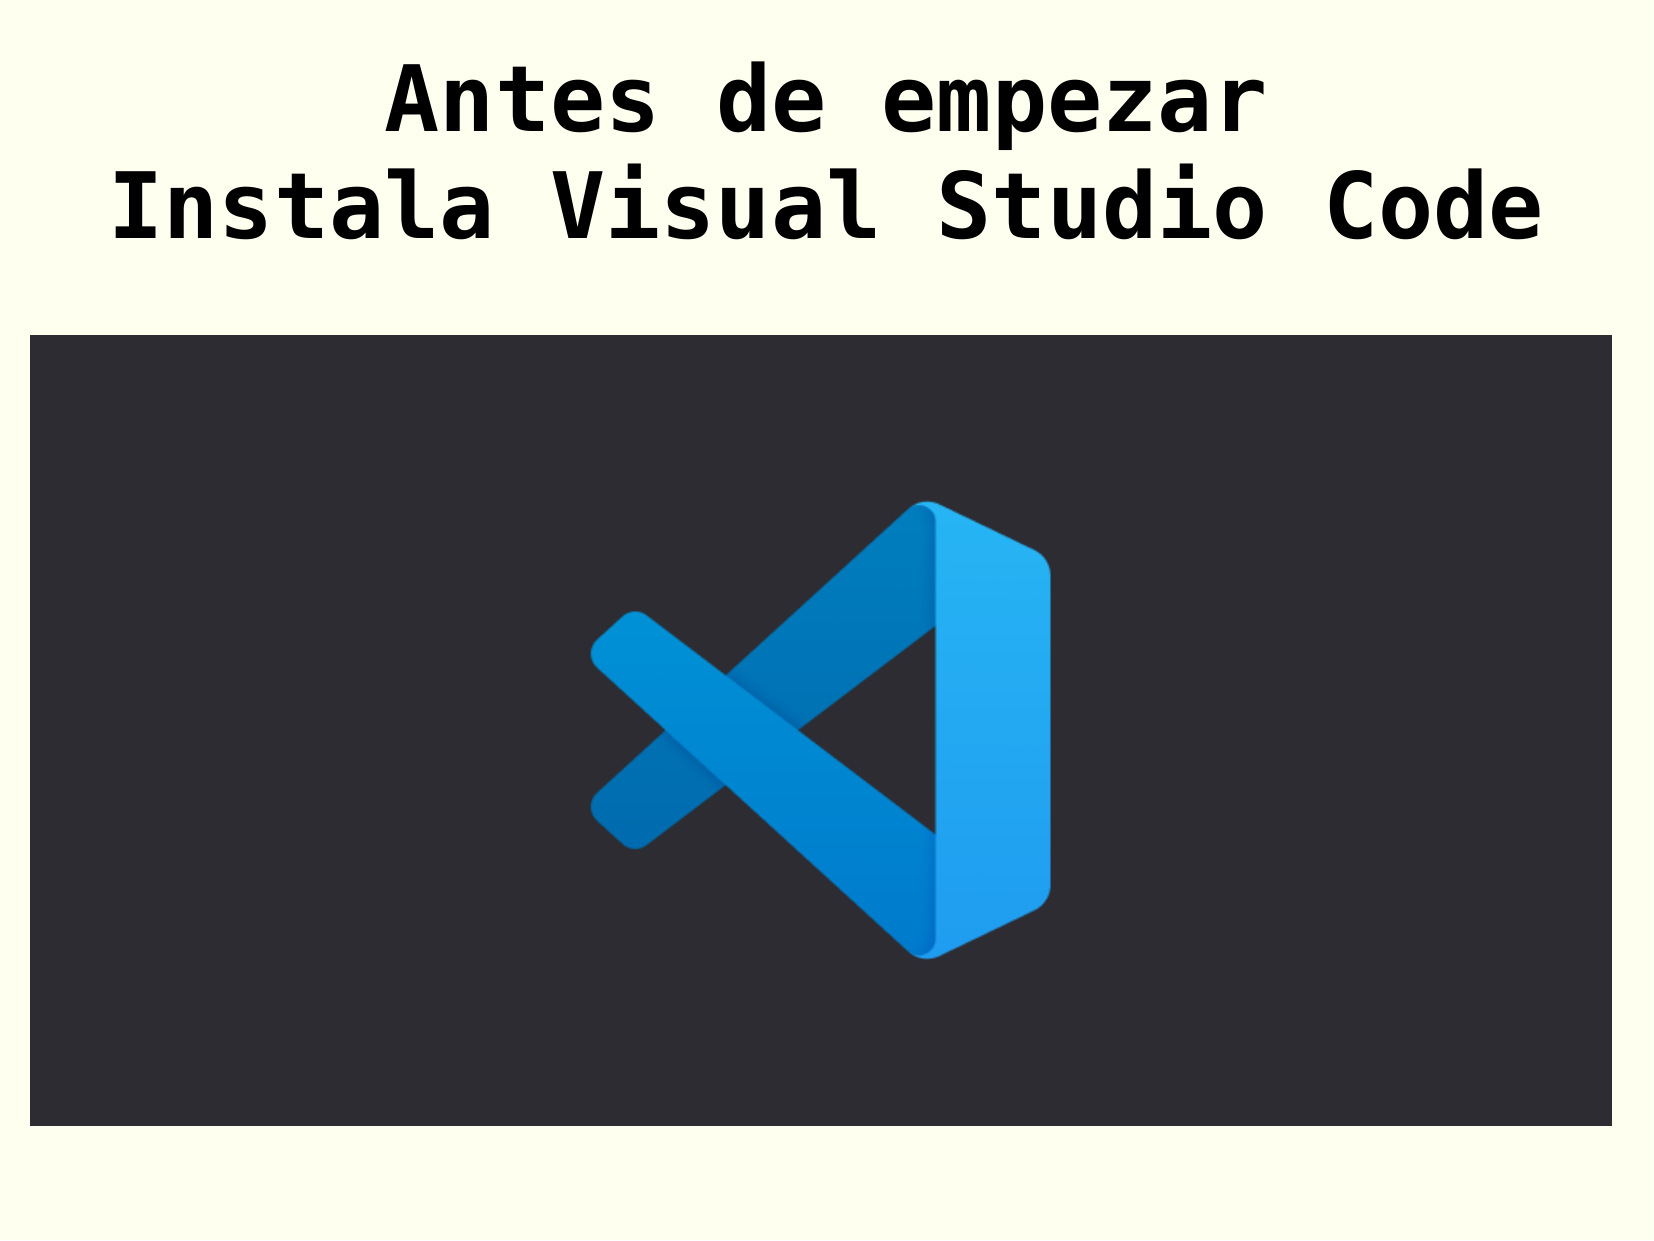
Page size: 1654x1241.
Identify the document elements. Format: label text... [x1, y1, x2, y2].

title Antes de empezar Instala Visual Studio Code [46, 45, 1607, 261]
picture [30, 335, 1612, 1127]
